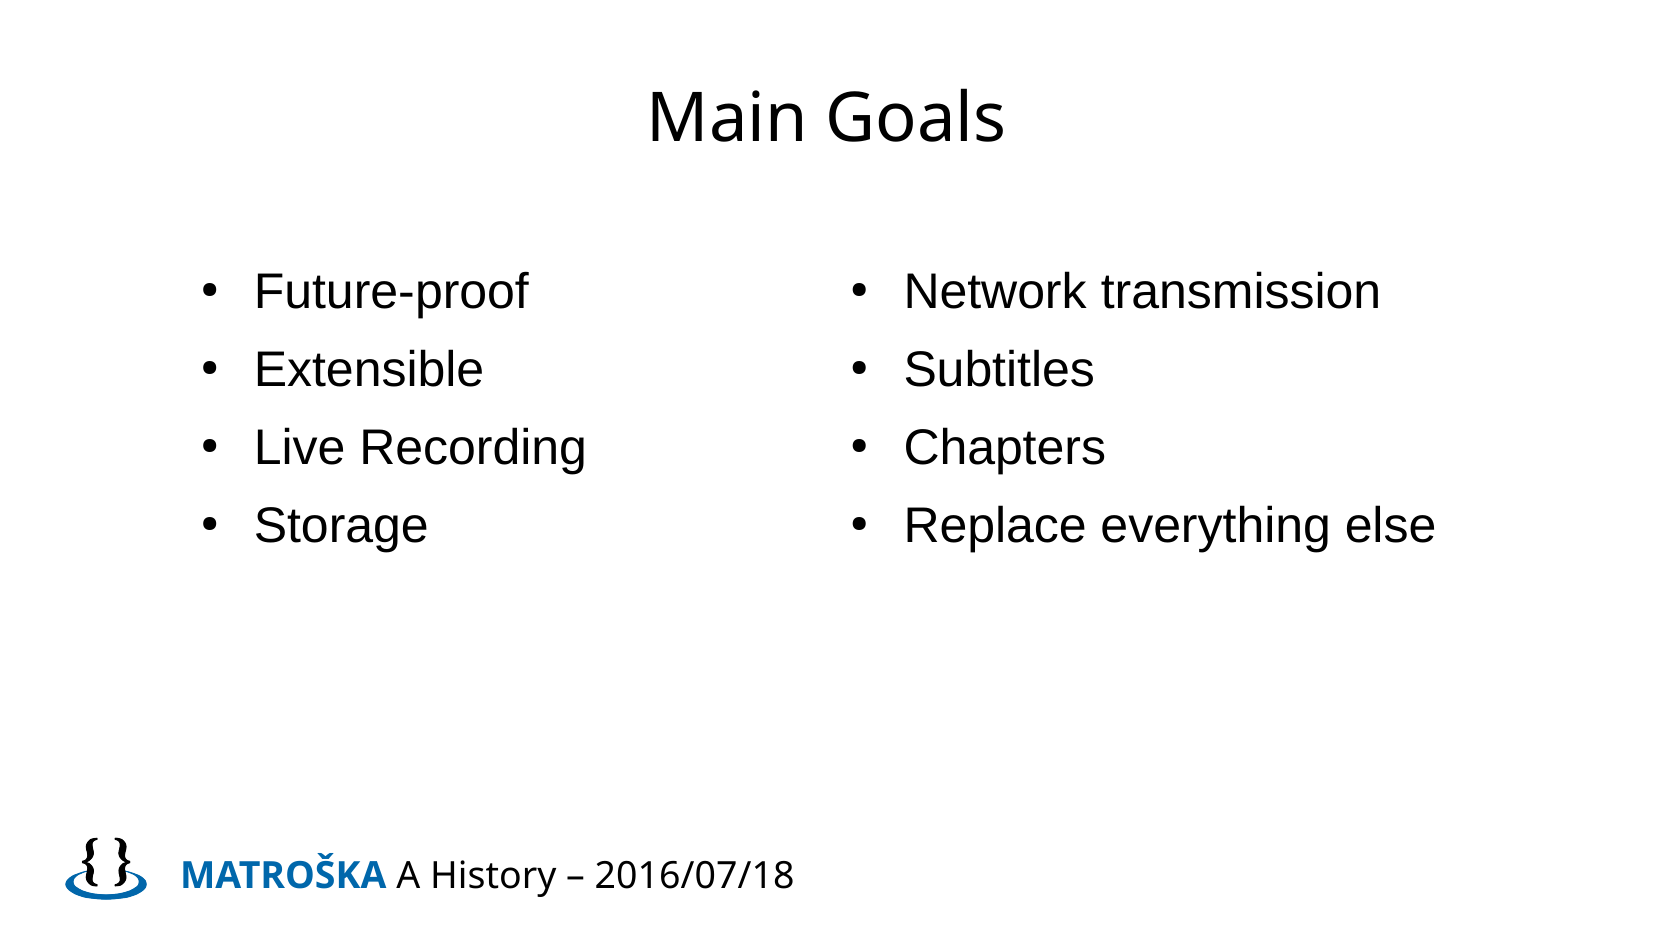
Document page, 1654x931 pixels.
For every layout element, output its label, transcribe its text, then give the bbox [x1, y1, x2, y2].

list Network transmission Subtitles Chapters Replace everything else [832, 263, 1471, 804]
title Main Goals [82, 37, 1571, 193]
text_box MATROŠKA A History – 2016/07/18 [165, 841, 892, 902]
picture [65, 827, 147, 910]
list Future-proof Extensible Live Recording Storage [183, 263, 786, 804]
